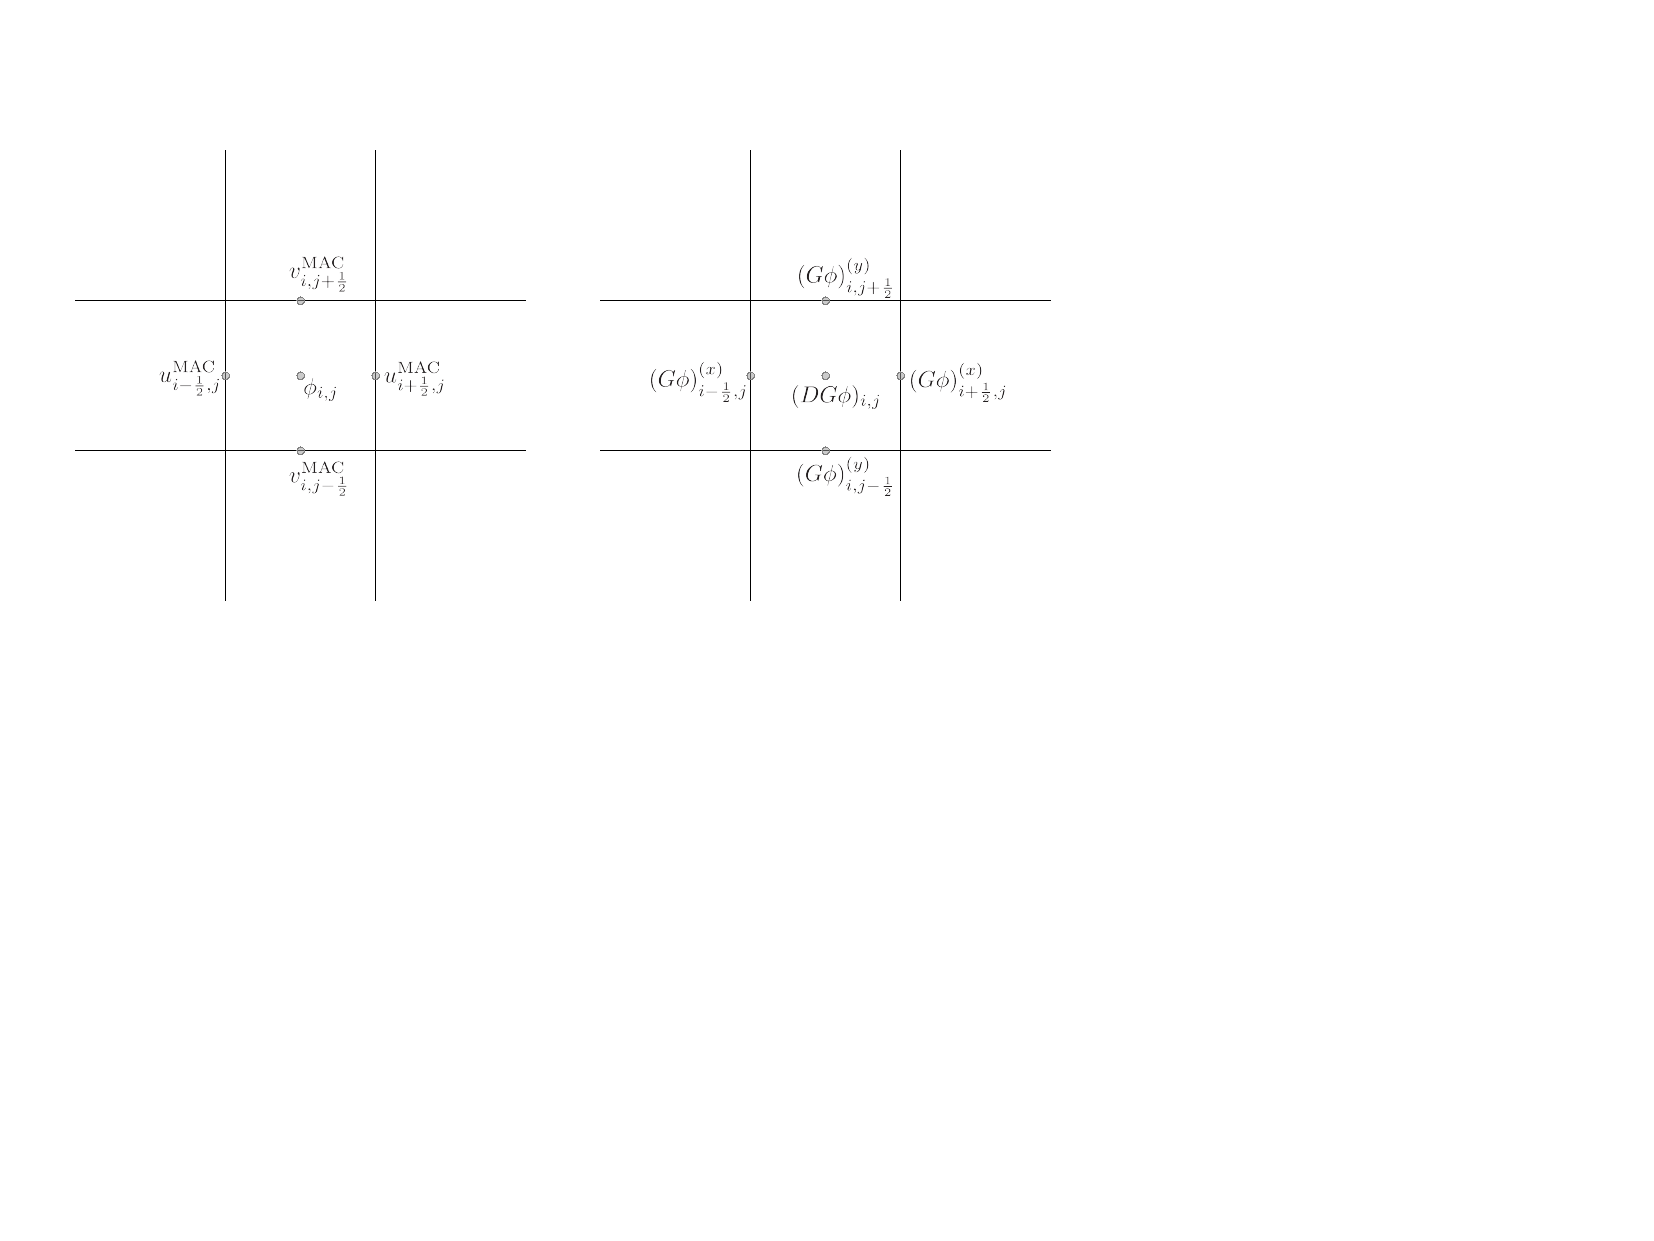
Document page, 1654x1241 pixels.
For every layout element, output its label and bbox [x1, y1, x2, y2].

text_box [296, 446, 305, 455]
picture [287, 460, 348, 497]
text_box [821, 300, 830, 305]
picture [287, 255, 348, 293]
picture [647, 359, 751, 404]
picture [795, 255, 894, 300]
picture [157, 359, 224, 397]
text_box [896, 371, 905, 380]
picture [789, 382, 884, 410]
picture [299, 376, 341, 402]
picture [907, 360, 1011, 404]
text_box [821, 371, 830, 380]
text_box [371, 371, 380, 380]
text_box [224, 371, 230, 380]
text_box [296, 296, 305, 305]
text_box [296, 371, 305, 380]
picture [794, 454, 894, 498]
text_box [821, 446, 830, 454]
picture [382, 360, 449, 398]
